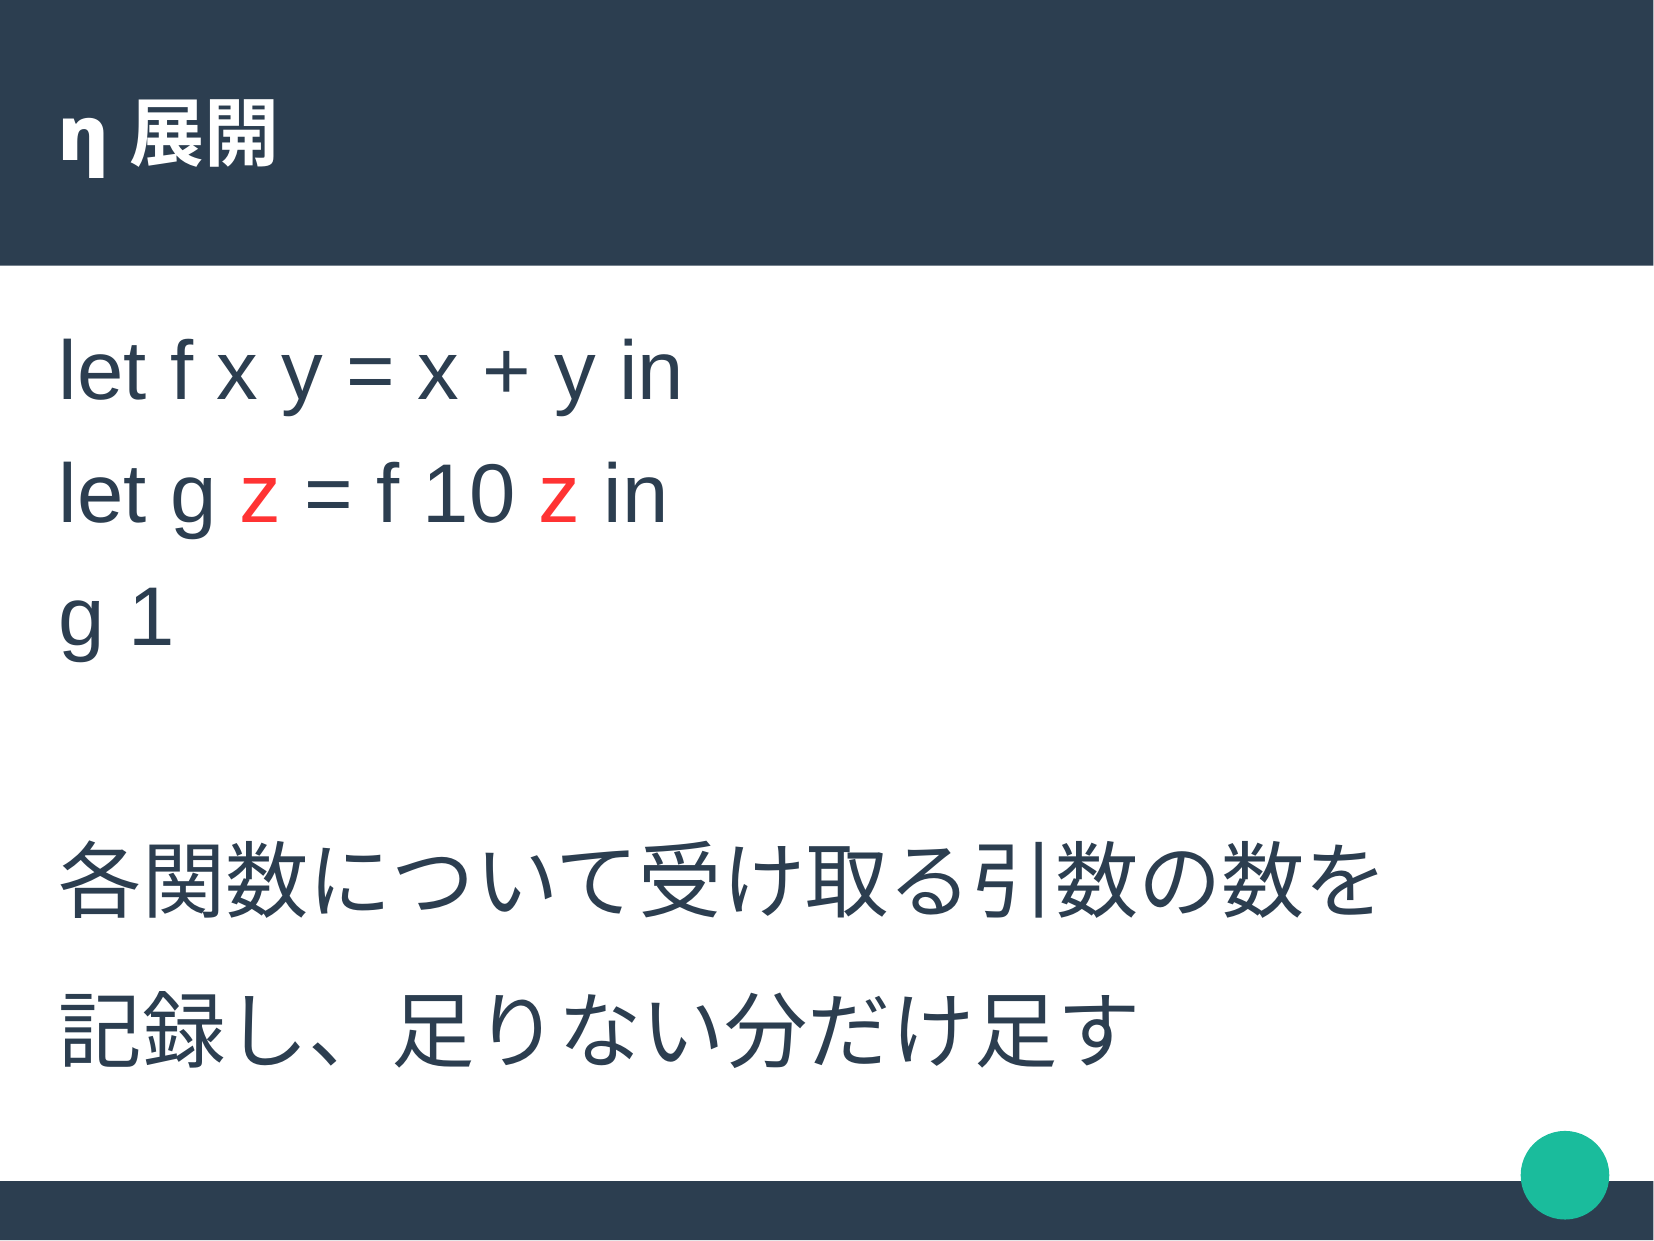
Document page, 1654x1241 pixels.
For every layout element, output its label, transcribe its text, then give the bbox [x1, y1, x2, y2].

list let f x y = x + y in let g z = f 10 z in g 1 各関数について受け取る引数の数を 記録し、足りない分だけ足す [59, 324, 1595, 1152]
title η展開 [59, 49, 1595, 207]
